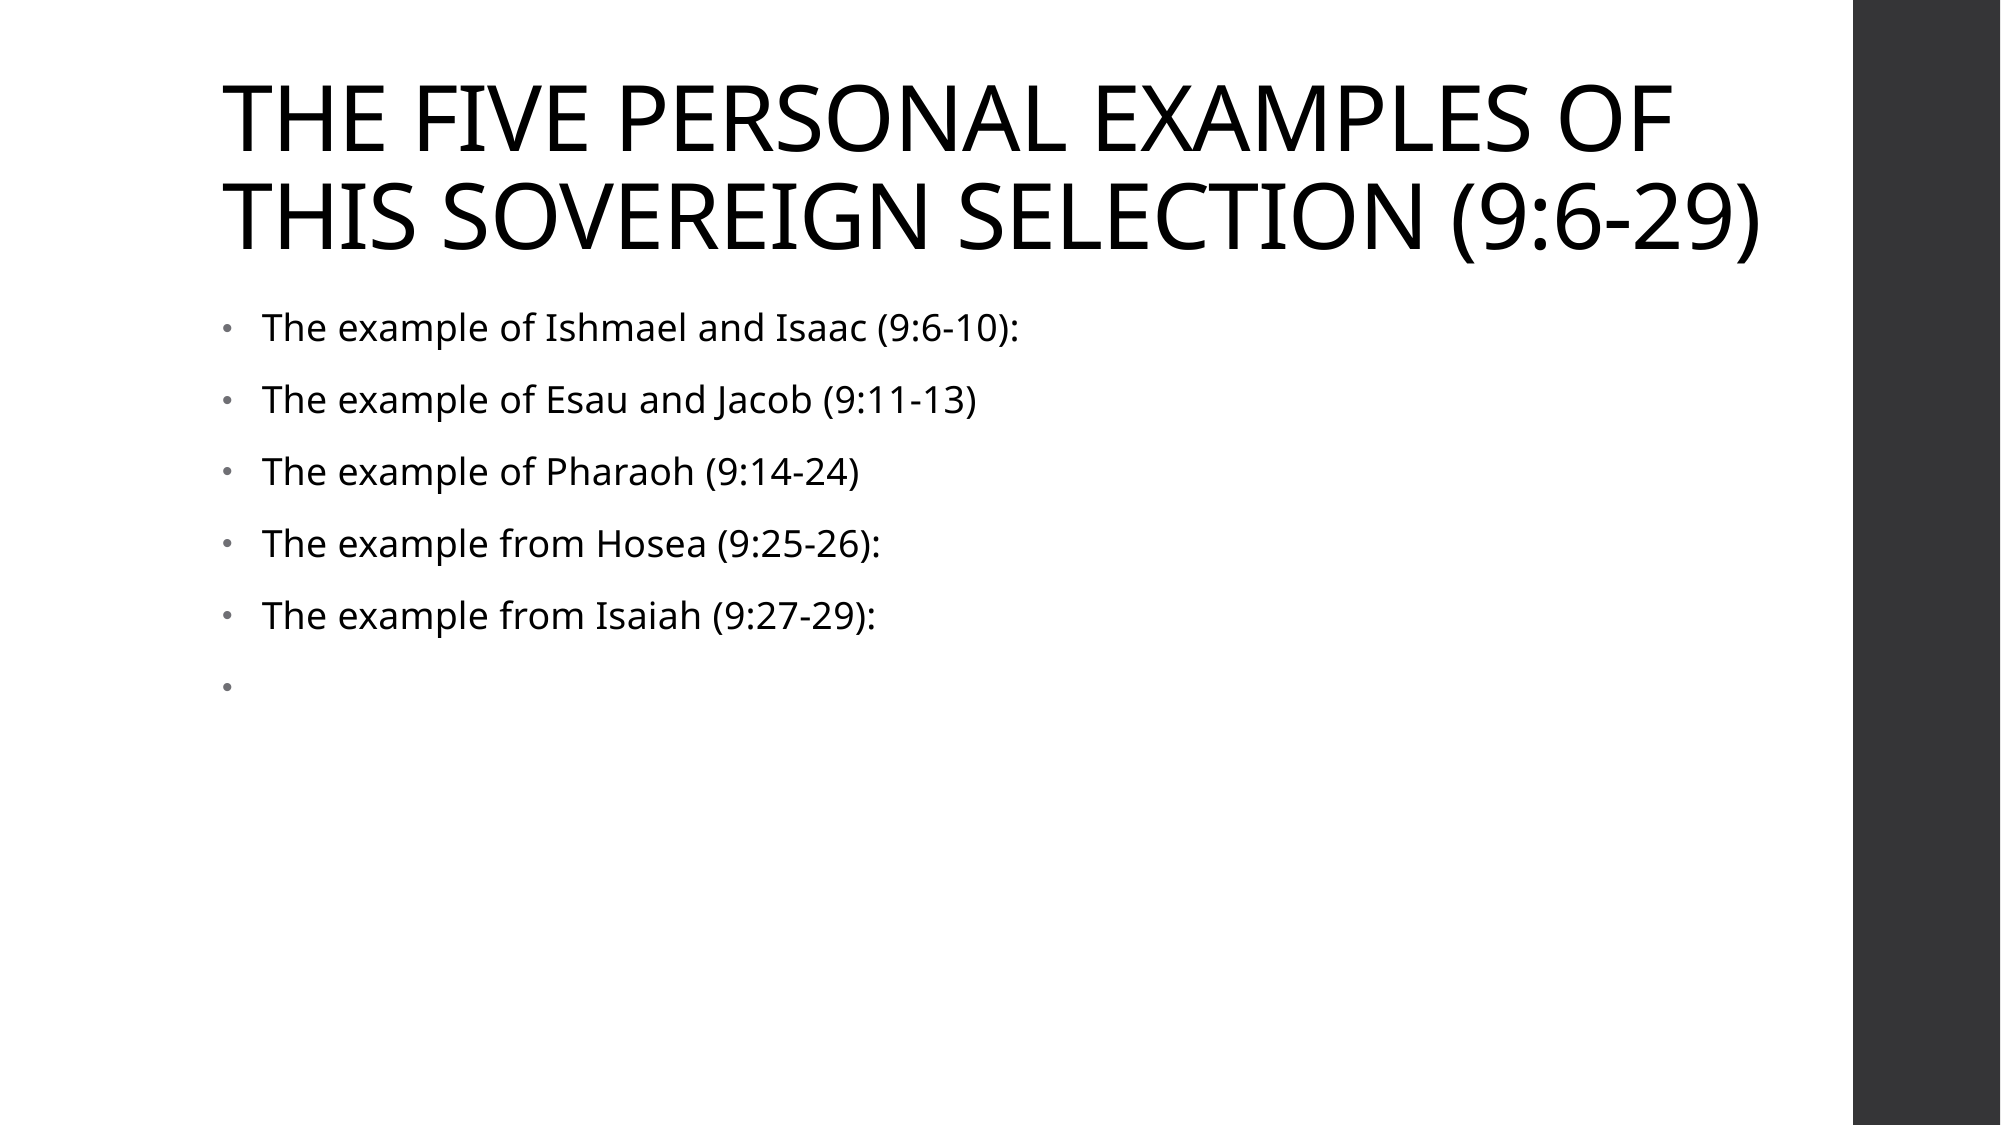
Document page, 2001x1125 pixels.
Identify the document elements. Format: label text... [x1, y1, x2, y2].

title THE FIVE PERSONAL EXAMPLES OF THIS SOVEREIGN SELECTION (9:6-29) [206, 60, 1797, 278]
list The example of Ishmael and Isaac (9:6-10): The example of Esau and Jacob (9:11-13) The example of Pharaoh (9:14-24) The example from Hosea (9:25-26): The example from Isaiah (9:27-29): [206, 299, 1617, 1014]
